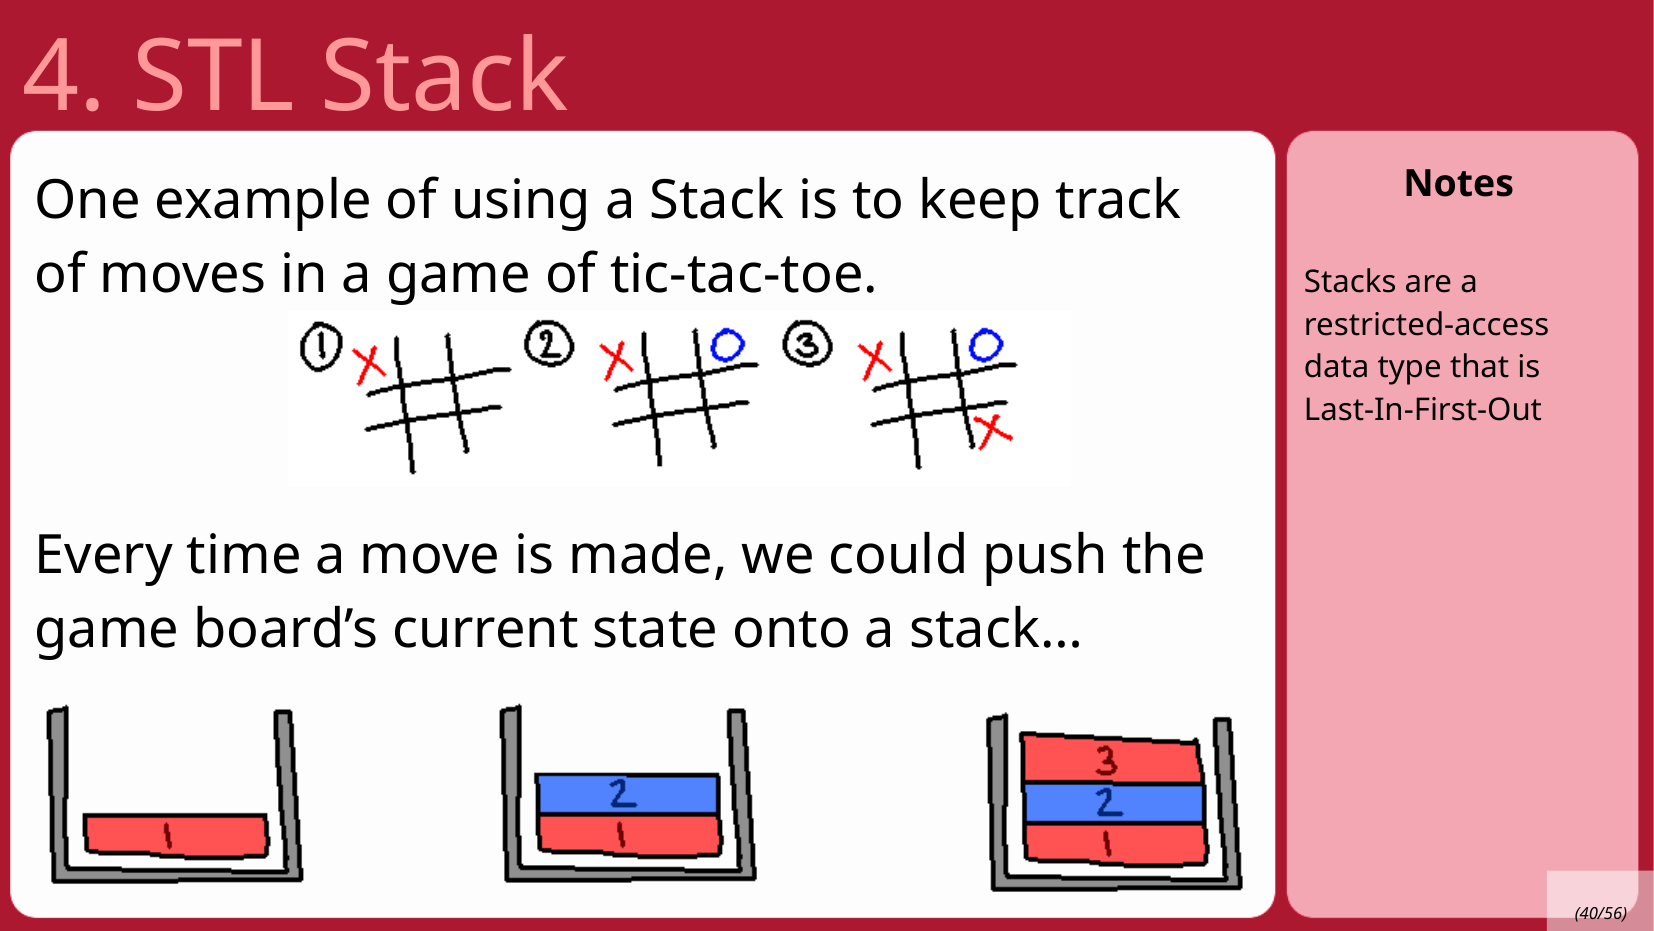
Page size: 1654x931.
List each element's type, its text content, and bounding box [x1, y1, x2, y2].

text_box (<number>/56) [1546, 877, 1654, 931]
text_box Notes Stacks are a restricted-access data type that is Last-In-First-Out [1289, 149, 1629, 390]
text_box Every time a move is made, we could push the game board’s current state onto a stack… [34, 515, 1248, 641]
text_box One example of using a Stack is to keep track of moves in a game of tic-tac-toe. [34, 160, 1248, 287]
title 4. STL Stack [22, 7, 1511, 136]
picture [0, 0, 1654, 931]
